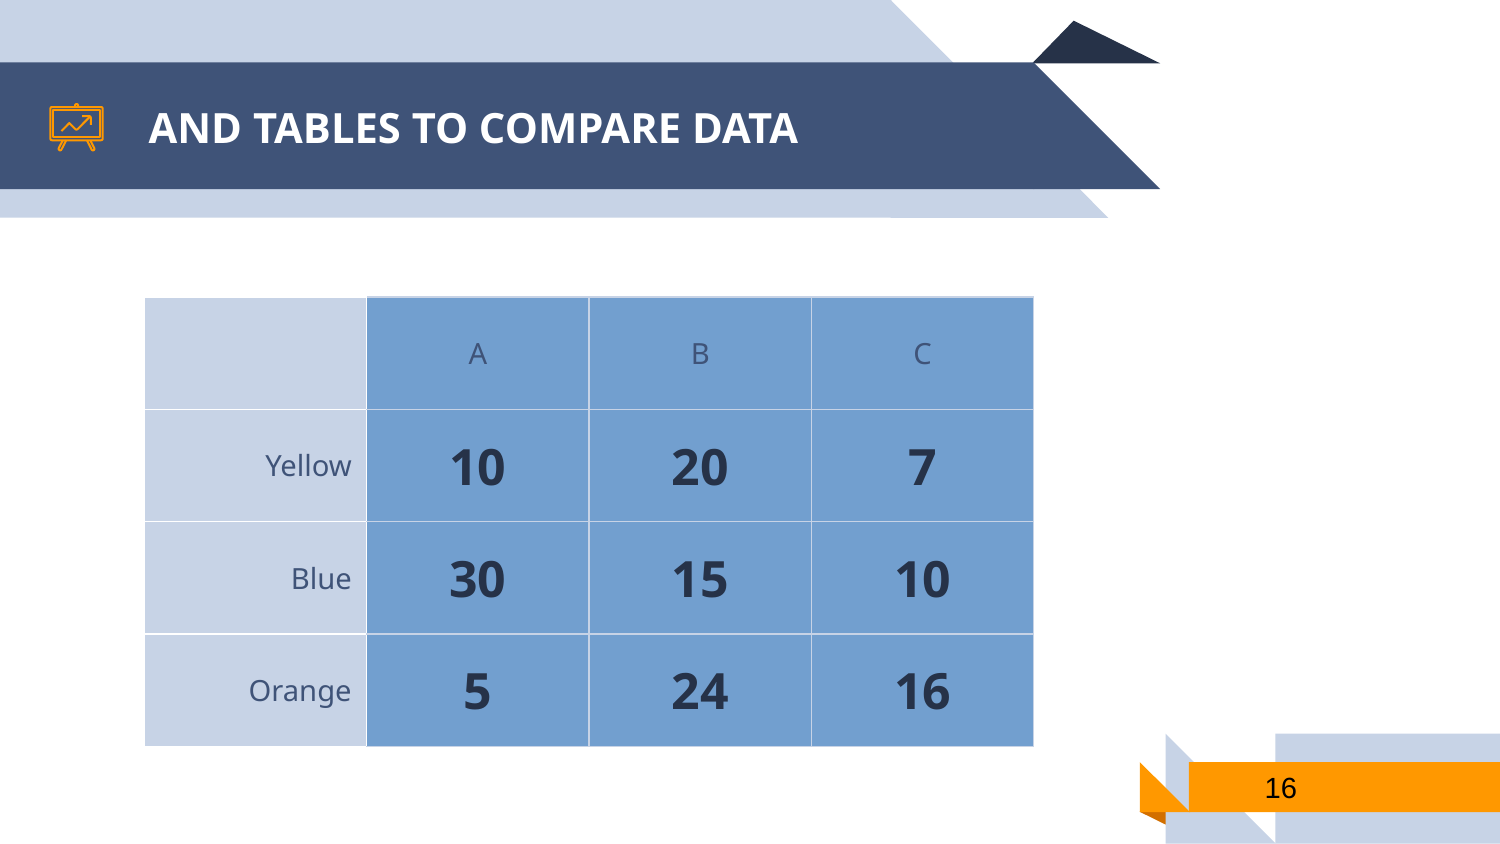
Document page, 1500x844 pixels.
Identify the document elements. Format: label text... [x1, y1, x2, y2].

title AND TABLES TO COMPARE DATA [133, 64, 997, 190]
table_cell 10 [367, 410, 588, 521]
table_cell 16 [812, 635, 1033, 746]
table_cell 10 [812, 522, 1033, 633]
table_cell Yellow [145, 410, 366, 521]
table_cell 24 [590, 635, 811, 746]
table_header A [367, 298, 588, 409]
table_cell Orange [145, 635, 366, 746]
table_cell 7 [812, 410, 1033, 521]
table_header B [590, 298, 811, 409]
table_header C [812, 298, 1033, 409]
table_cell 5 [367, 635, 588, 746]
table_header [145, 298, 366, 409]
table_cell 30 [367, 522, 588, 633]
table_cell 15 [590, 522, 811, 633]
table_cell 20 [590, 410, 811, 521]
table_cell Blue [145, 522, 366, 633]
slide_number <numer> [1249, 760, 1494, 813]
